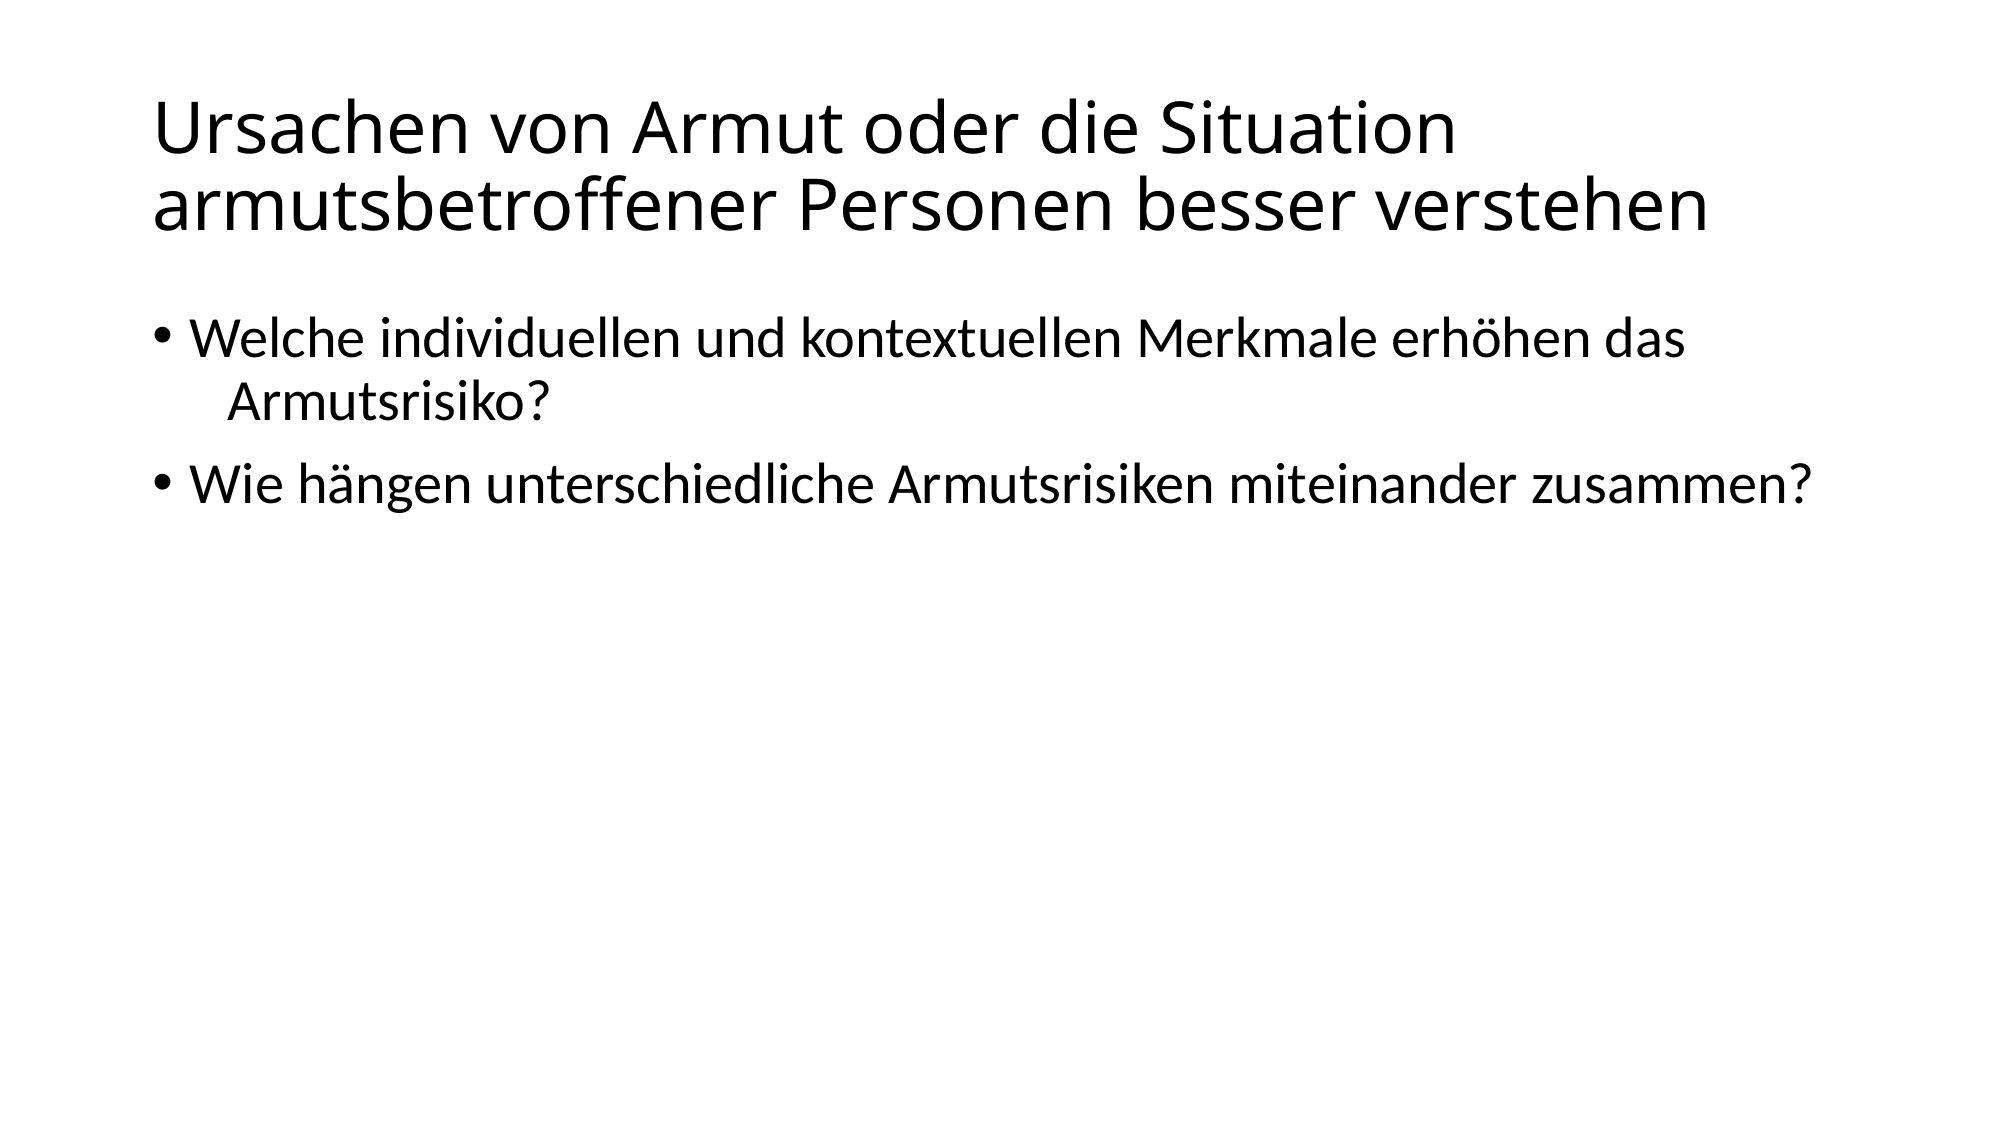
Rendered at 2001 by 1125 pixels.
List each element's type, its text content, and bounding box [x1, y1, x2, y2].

list Welche individuellen und kontextuellen Merkmale erhöhen das Armutsrisiko? Wie hängen unterschiedliche Armutsrisiken miteinander zusammen? [137, 299, 1863, 1014]
title Ursachen von Armut oder die Situation armutsbetroffener Personen besser verstehen [137, 59, 1863, 278]
